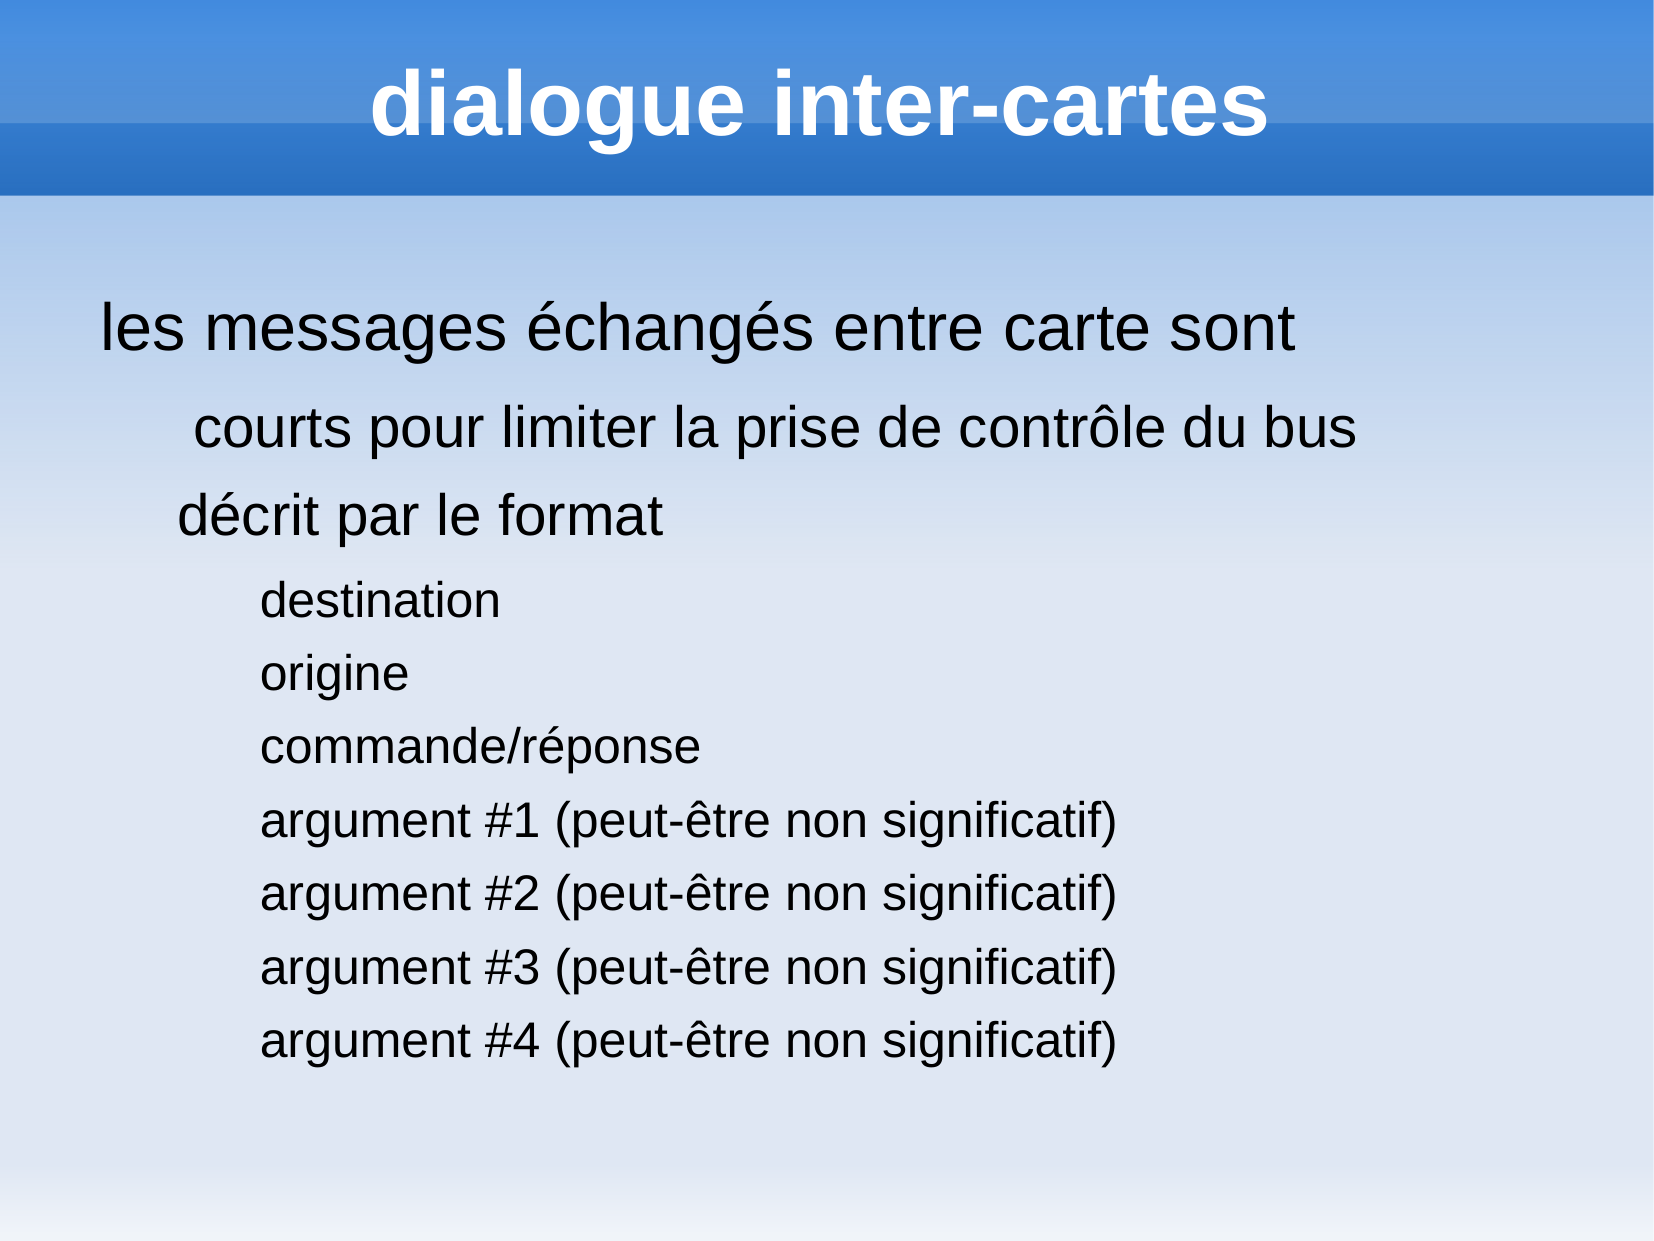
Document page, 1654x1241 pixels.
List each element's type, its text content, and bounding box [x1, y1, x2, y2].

picture [0, 0, 1654, 1241]
title dialogue inter-cartes [76, 7, 1565, 200]
list les messages échangés entre carte sont courts pour limiter la prise de contrôle du bus décrit par le format destination origine commande/réponse argument #1 (peut-être non significatif) argument #2 (peut-être non significatif) argument #3 (peut-être non significatif) argument #4 (peut-être non significatif) [82, 290, 1571, 1241]
